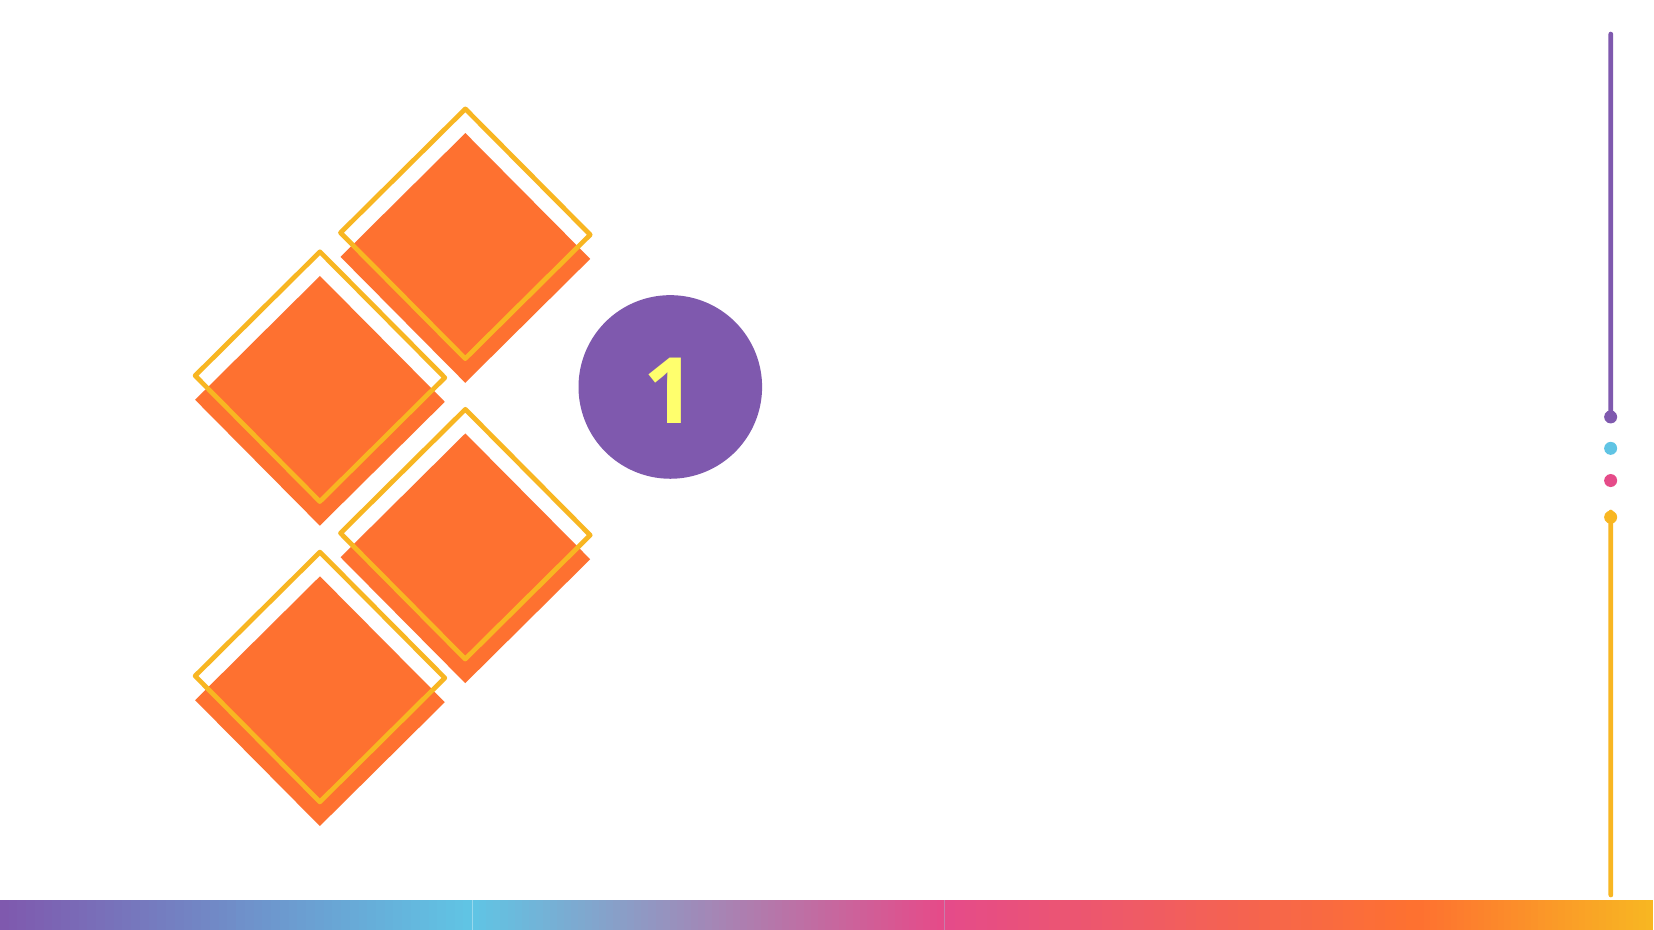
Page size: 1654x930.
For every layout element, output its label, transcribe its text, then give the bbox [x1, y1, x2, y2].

text_box 1 [578, 295, 763, 479]
